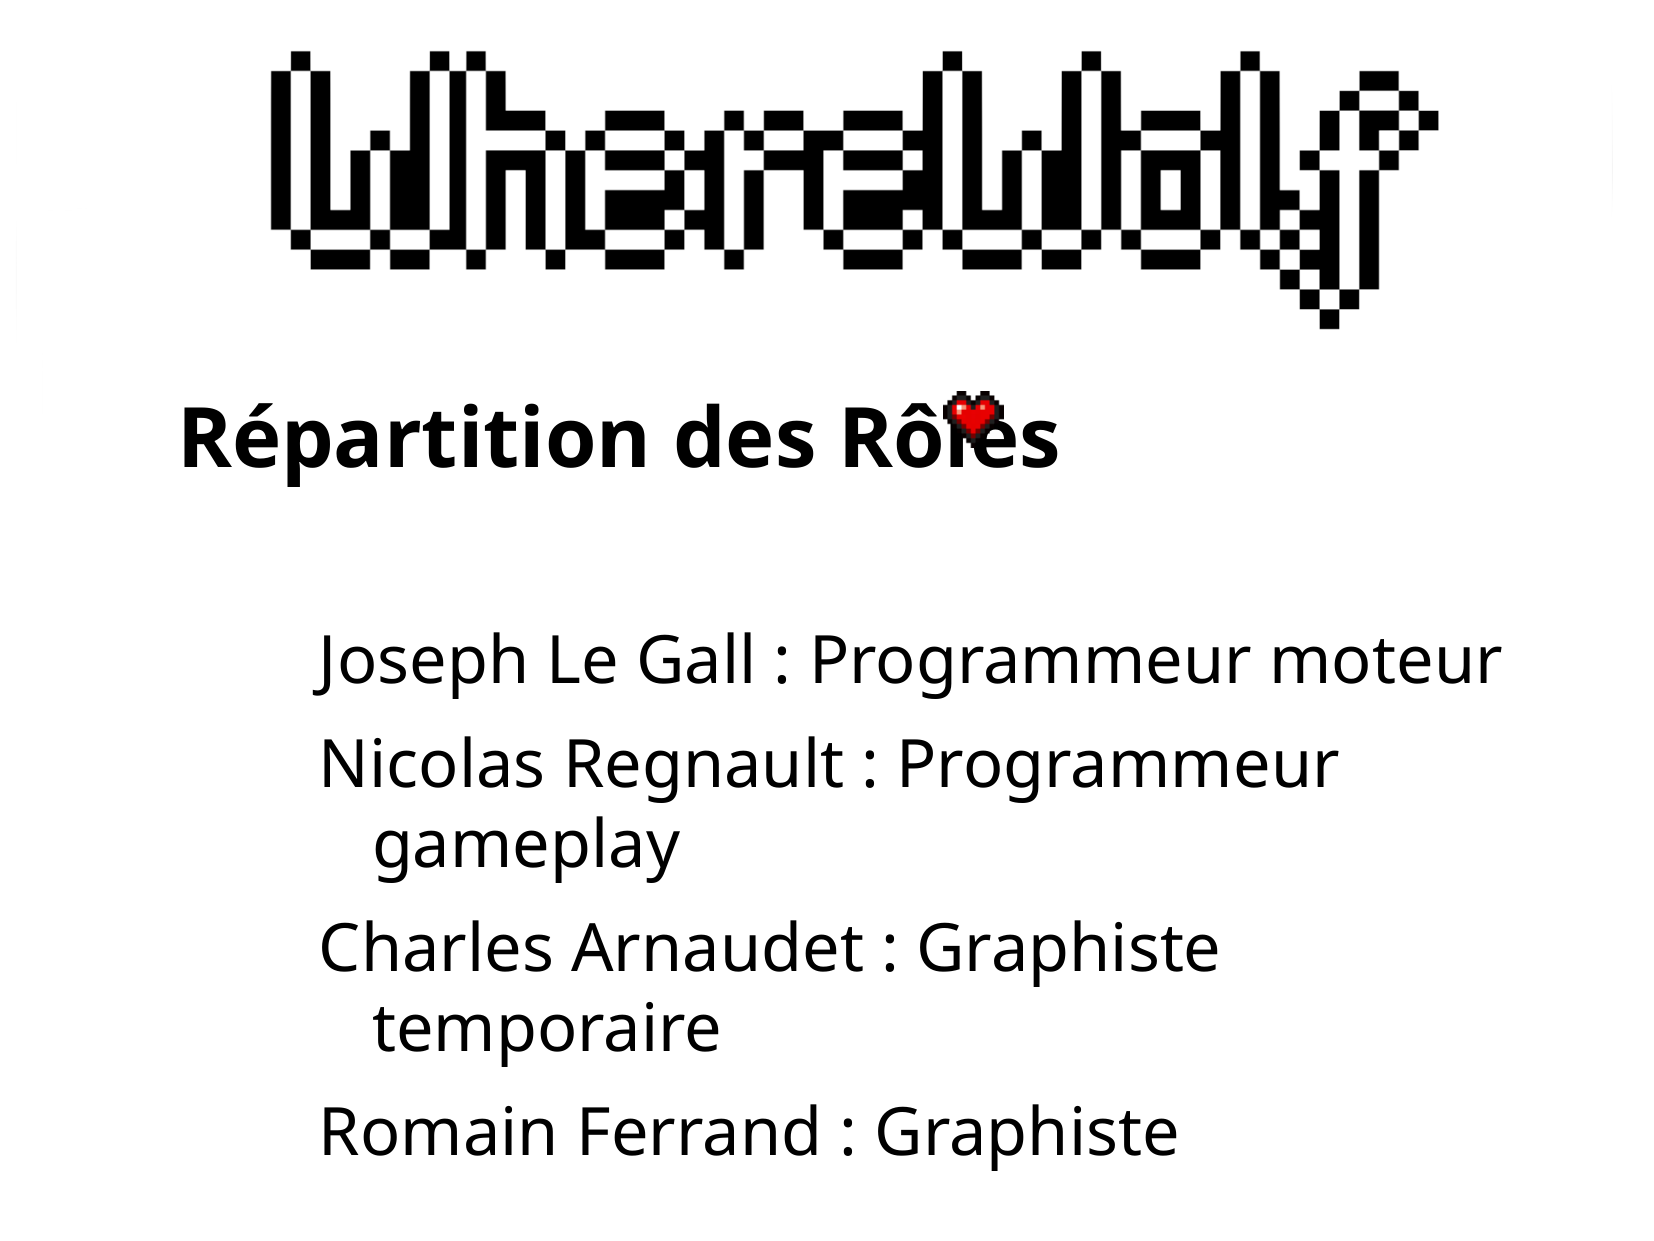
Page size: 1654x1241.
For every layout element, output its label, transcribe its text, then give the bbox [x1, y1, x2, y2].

list Répartition des Rôles Joseph Le Gall : Programmeur moteur Nicolas Regnault : Programmeur gameplay Charles Arnaudet : Graphiste temporaire Romain Ferrand : Graphiste [88, 414, 1577, 1203]
picture [0, 0, 1654, 448]
